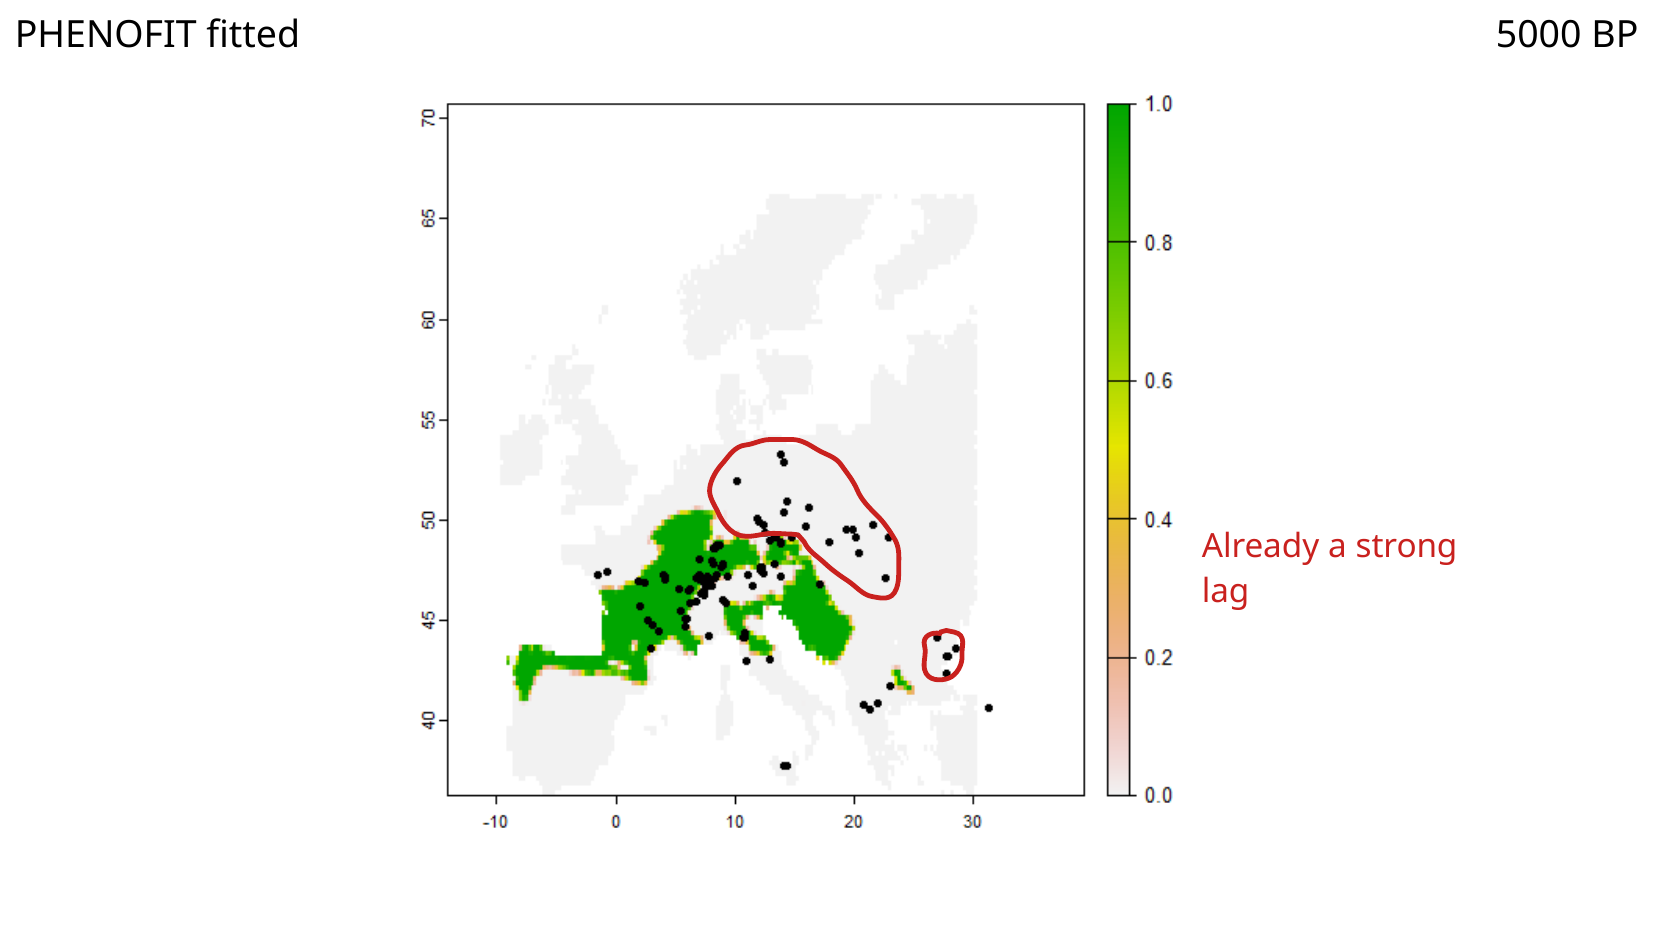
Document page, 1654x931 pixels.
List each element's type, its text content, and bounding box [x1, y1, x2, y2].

text_box PHENOFIT fitted [0, 0, 826, 66]
text_box 5000 BP [826, 0, 1654, 66]
text_box Already a strong lag [1187, 507, 1524, 627]
picture [355, 41, 1298, 889]
